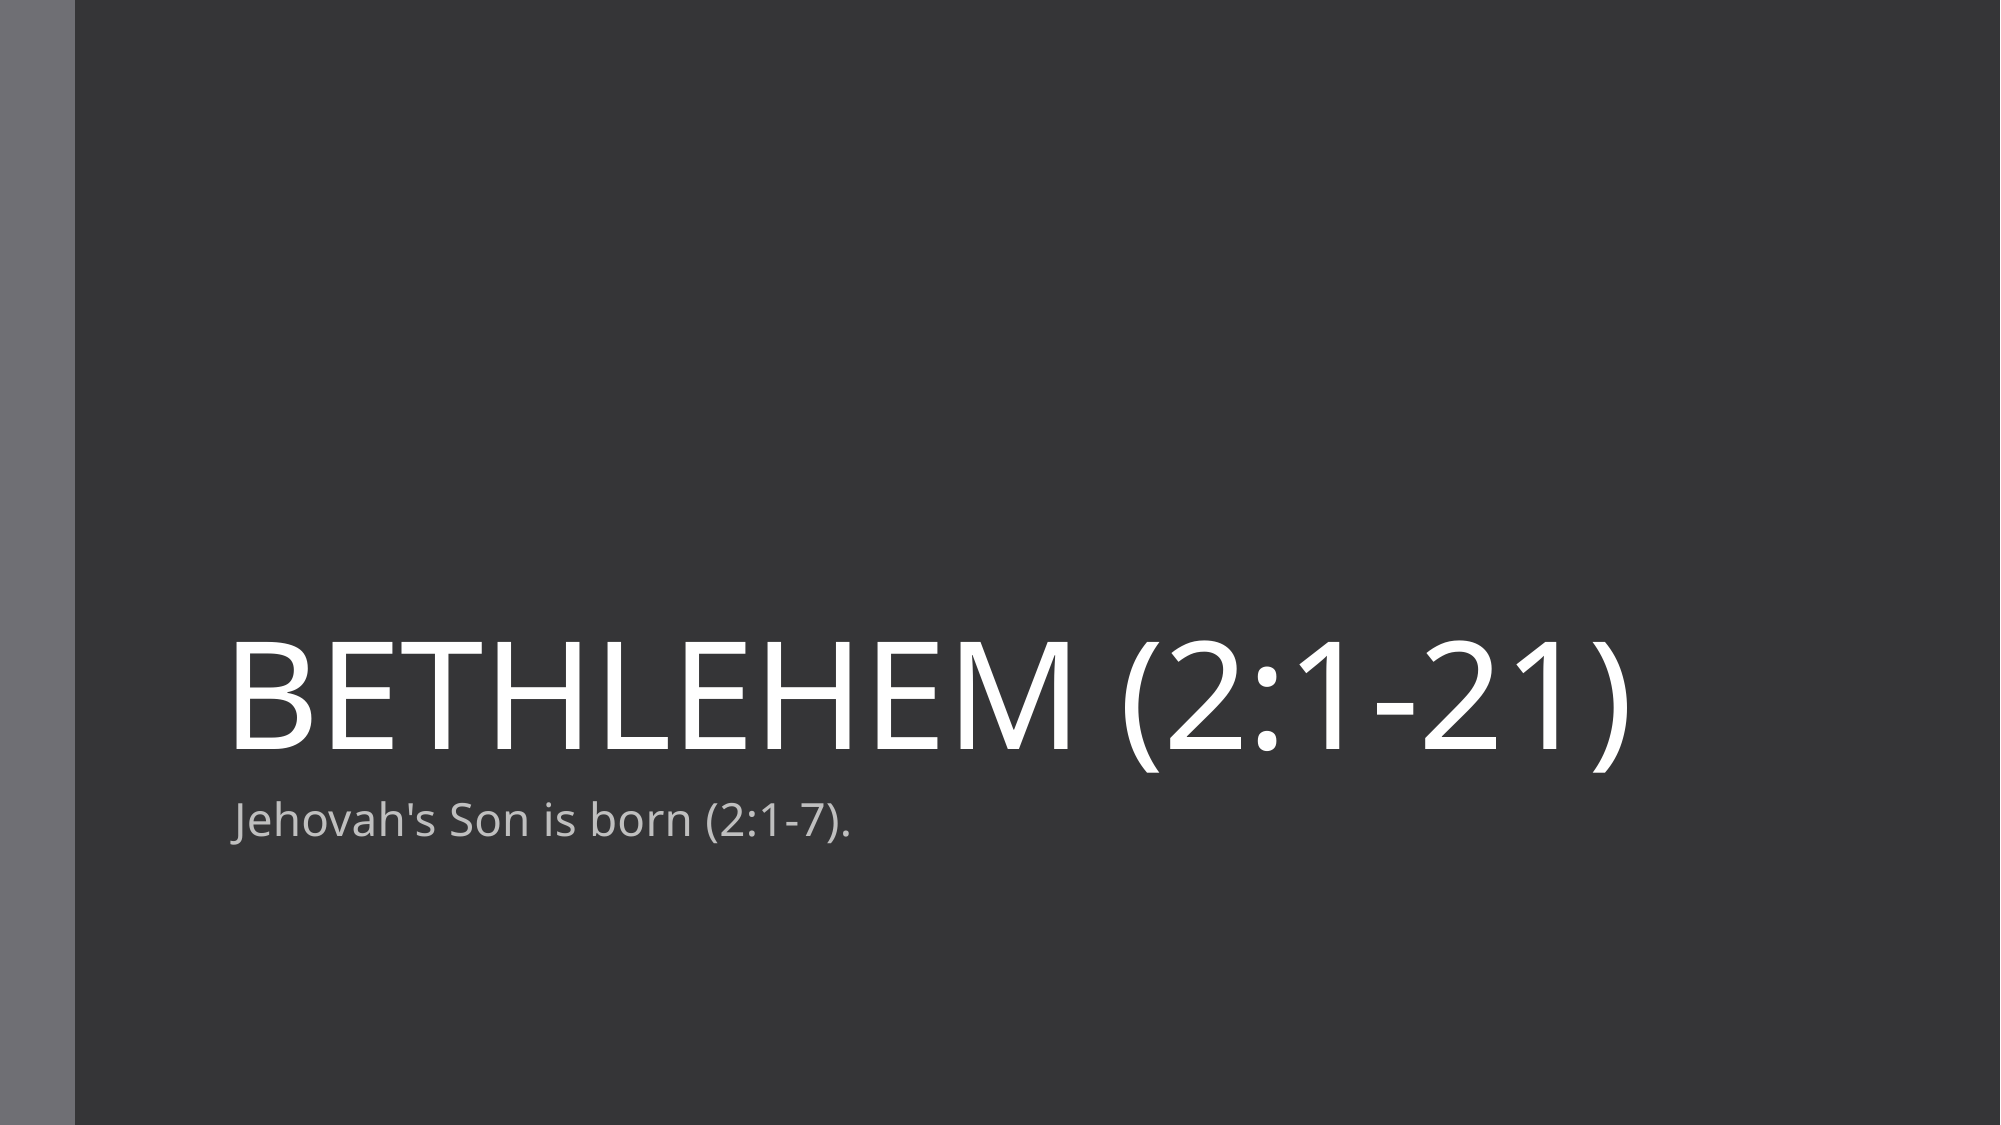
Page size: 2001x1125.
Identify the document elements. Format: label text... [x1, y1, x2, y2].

title BETHLEHEM (2:1-21) [206, 124, 1752, 787]
subtitle Jehovah's Son is born (2:1-7). [206, 787, 1752, 1066]
